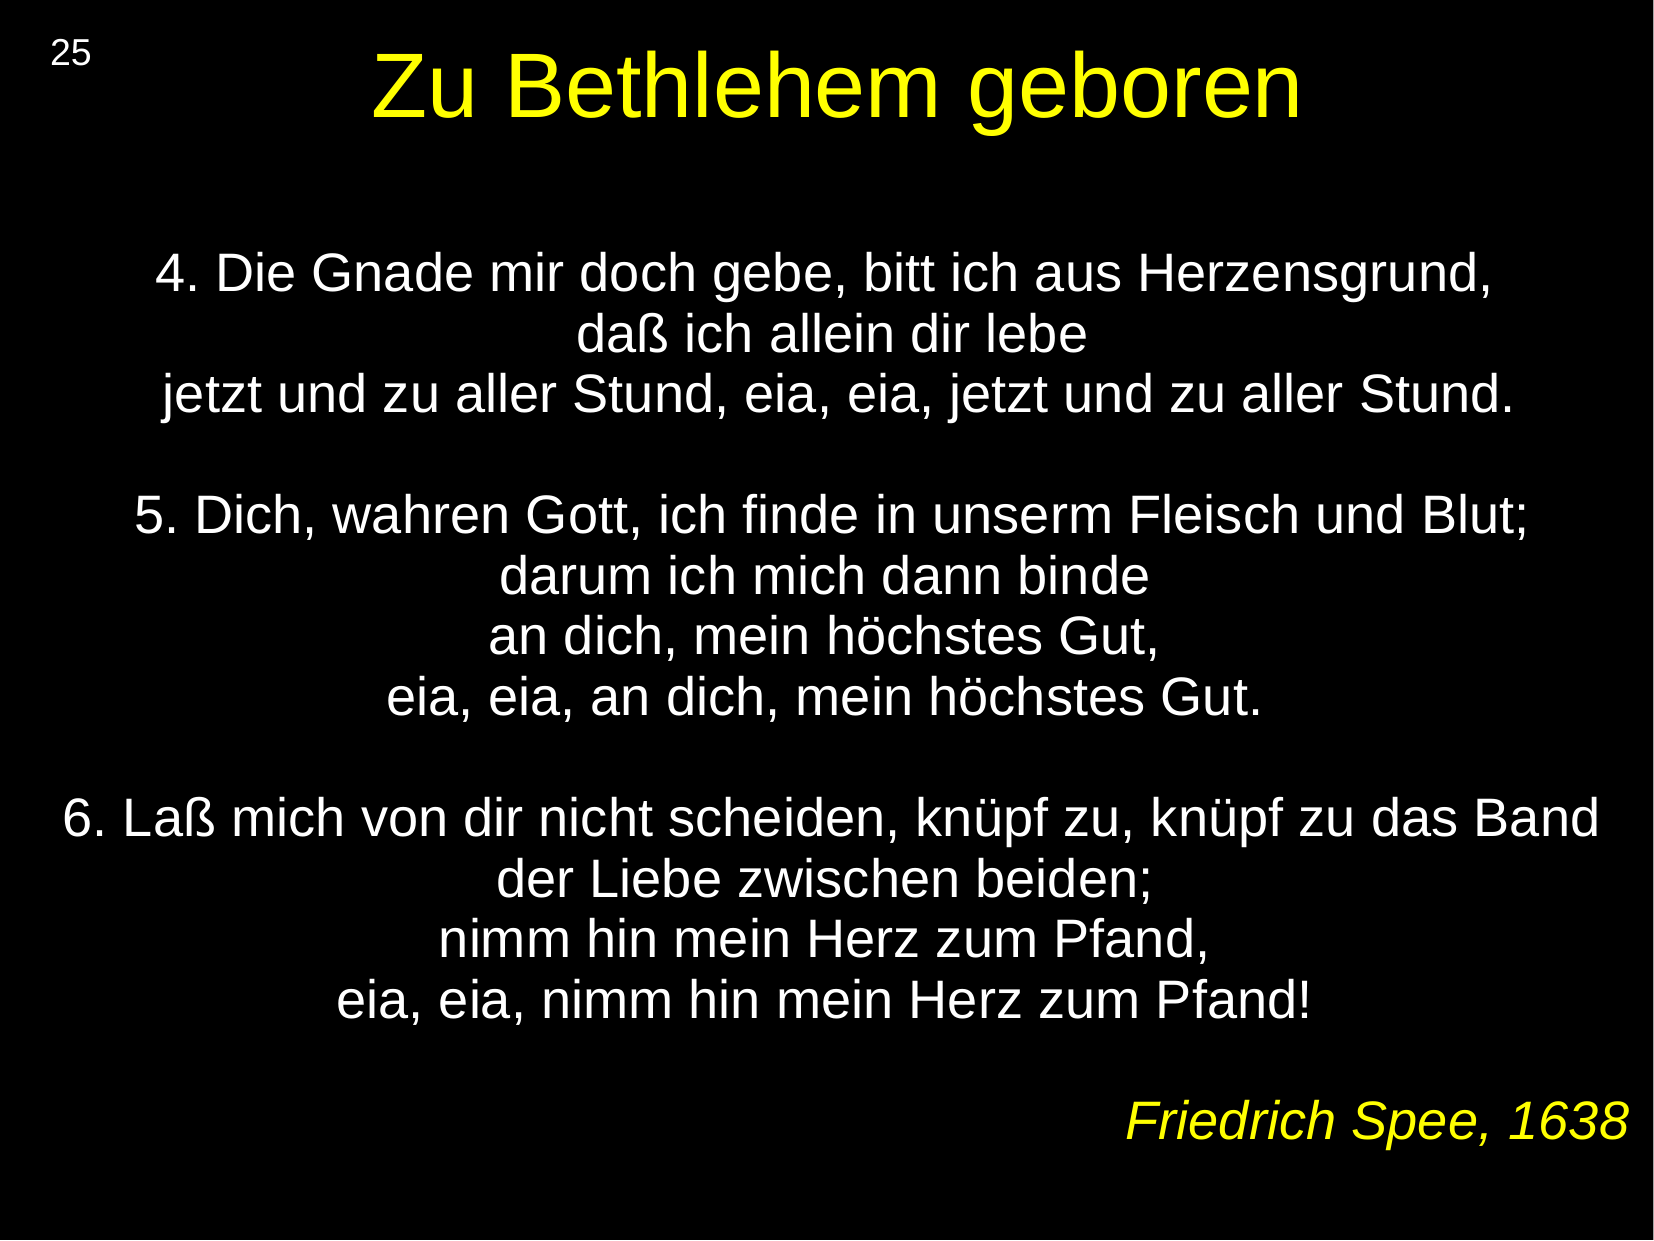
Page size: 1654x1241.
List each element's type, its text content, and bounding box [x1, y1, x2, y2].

text_box 25 [35, 23, 130, 81]
list 4. Die Gnade mir doch gebe, bitt ich aus Herzensgrund, daß ich allein dir lebe jetzt und zu aller Stund, eia, eia, jetzt und zu aller Stund. 5. Dich, wahren Gott, ich finde in unserm Fleisch und Blut; darum ich mich dann binde an dich, mein höchstes Gut, eia, eia, an dich, mein höchstes Gut. 6. Laß mich von dir nicht scheiden, knüpf zu, knüpf zu das Band der Liebe zwischen beiden; nimm hin mein Herz zum Pfand, eia, eia, nimm hin mein Herz zum Pfand! Friedrich Spee, 1638 [35, 177, 1630, 1217]
title Zu Bethlehem geboren [94, 5, 1583, 166]
